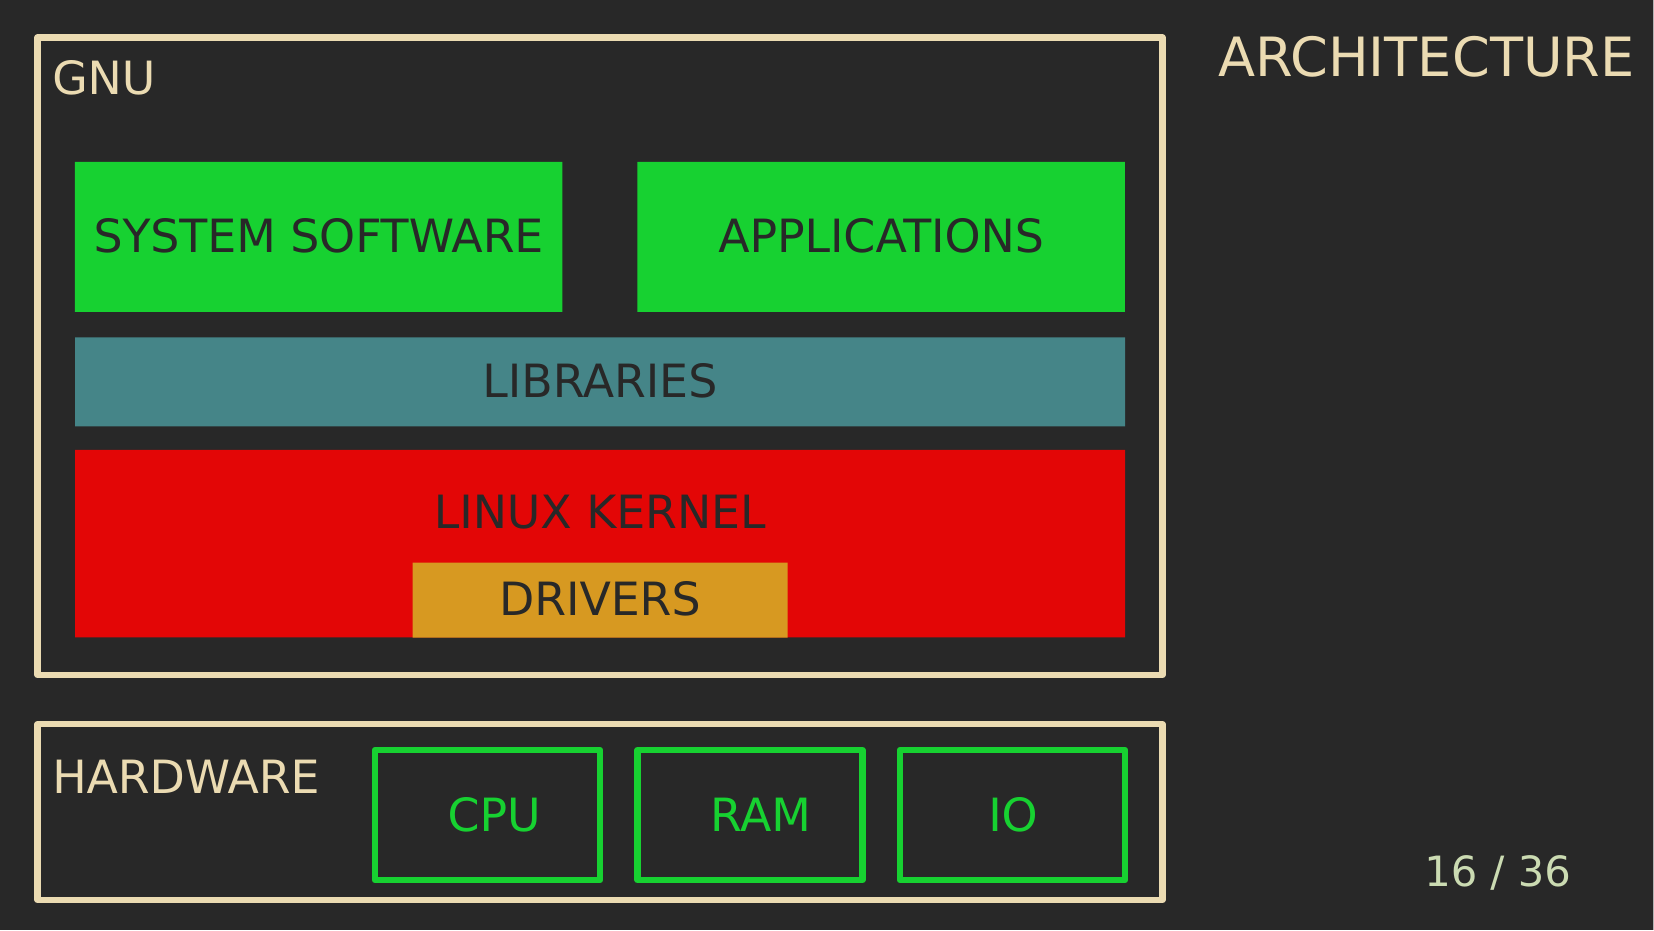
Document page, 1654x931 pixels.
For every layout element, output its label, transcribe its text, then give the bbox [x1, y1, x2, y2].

text_box RAM [637, 750, 863, 881]
text_box ARCHITECTURE [1200, 18, 1651, 97]
text_box IO [900, 750, 1126, 881]
text_box DRIVERS [412, 562, 788, 638]
text_box HARDWARE [37, 744, 338, 813]
text_box [37, 724, 1163, 900]
text_box [37, 37, 1163, 675]
text_box APPLICATIONS [637, 161, 1125, 312]
text_box SYSTEM SOFTWARE [74, 161, 563, 312]
text_box LINUX KERNEL [75, 463, 1126, 563]
text_box GNU [37, 44, 188, 113]
text_box LIBRARIES [75, 337, 1126, 427]
text_box CPU [375, 750, 601, 881]
